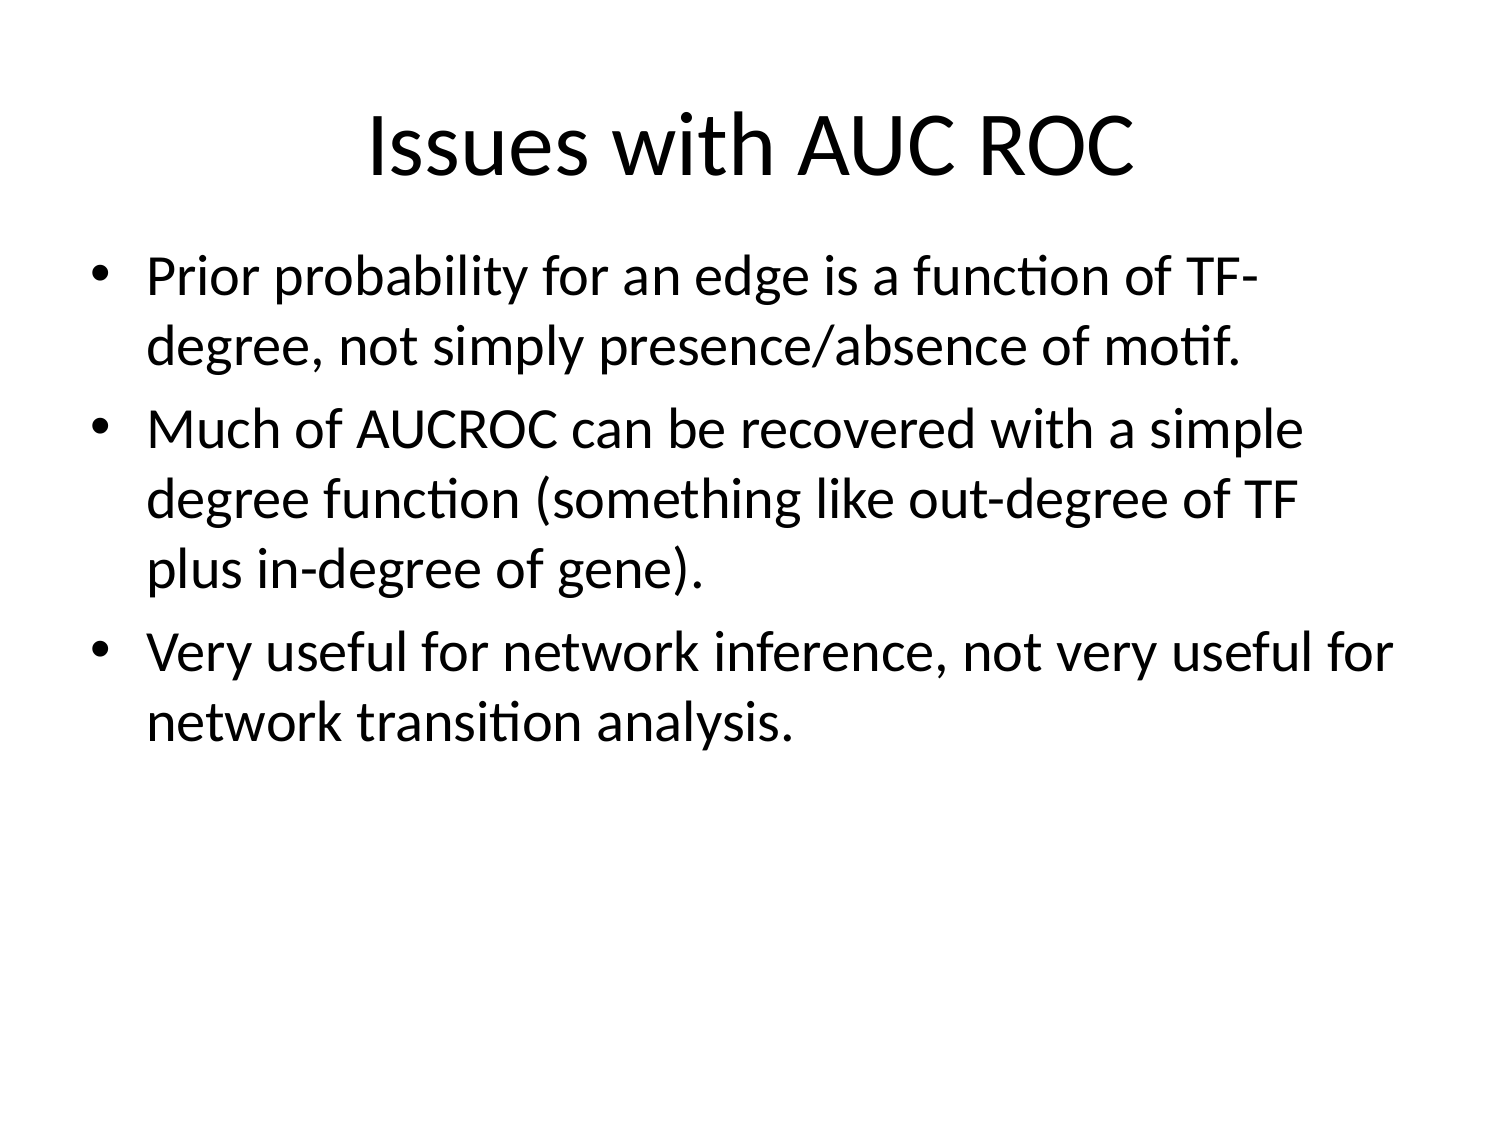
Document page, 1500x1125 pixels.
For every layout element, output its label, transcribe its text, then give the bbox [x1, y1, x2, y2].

title Issues with AUC ROC [76, 45, 1427, 233]
list Prior probability for an edge is a function of TF-degree, not simply presence/absence of motif. Much of AUCROC can be recovered with a simple degree function (something like out-degree of TF plus in-degree of gene). Very useful for network inference, not very useful for network transition analysis. [75, 230, 1425, 973]
